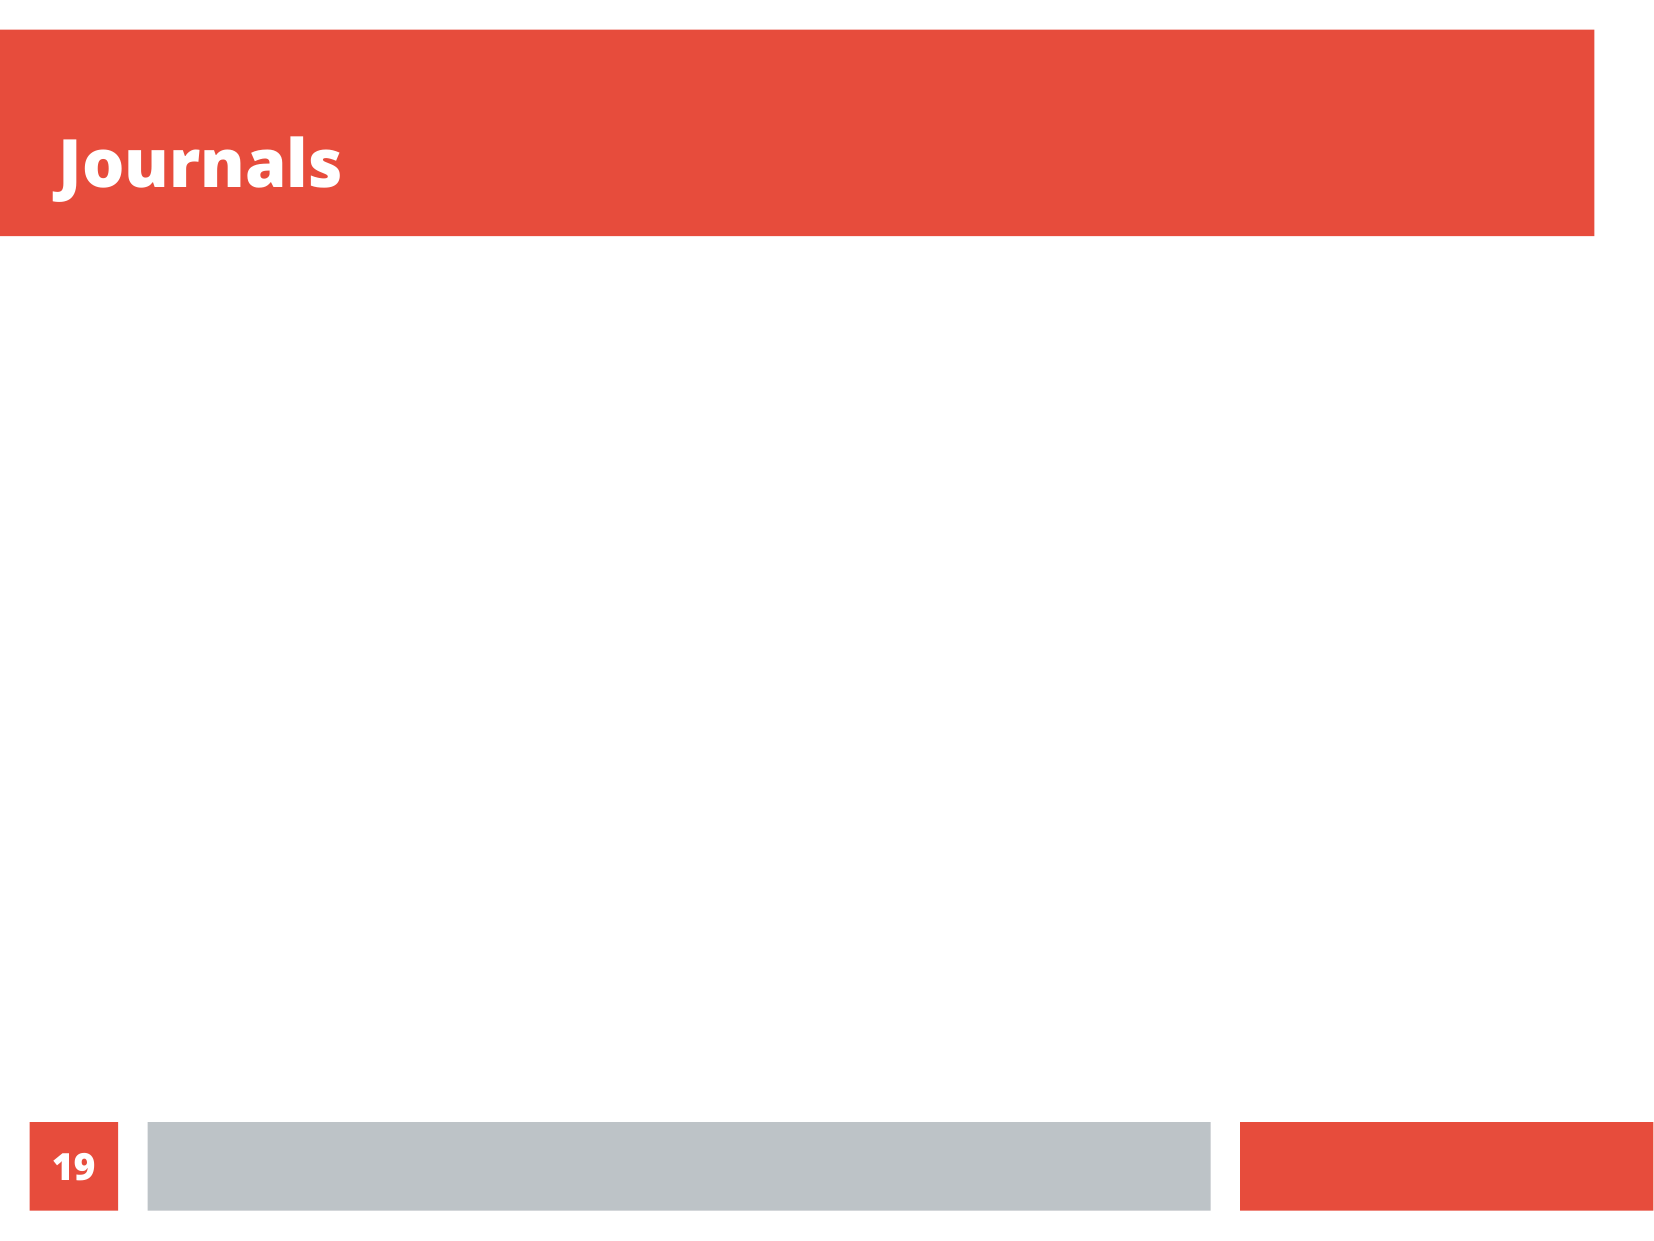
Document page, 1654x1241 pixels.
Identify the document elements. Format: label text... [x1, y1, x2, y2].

title Journals [59, 59, 1595, 207]
